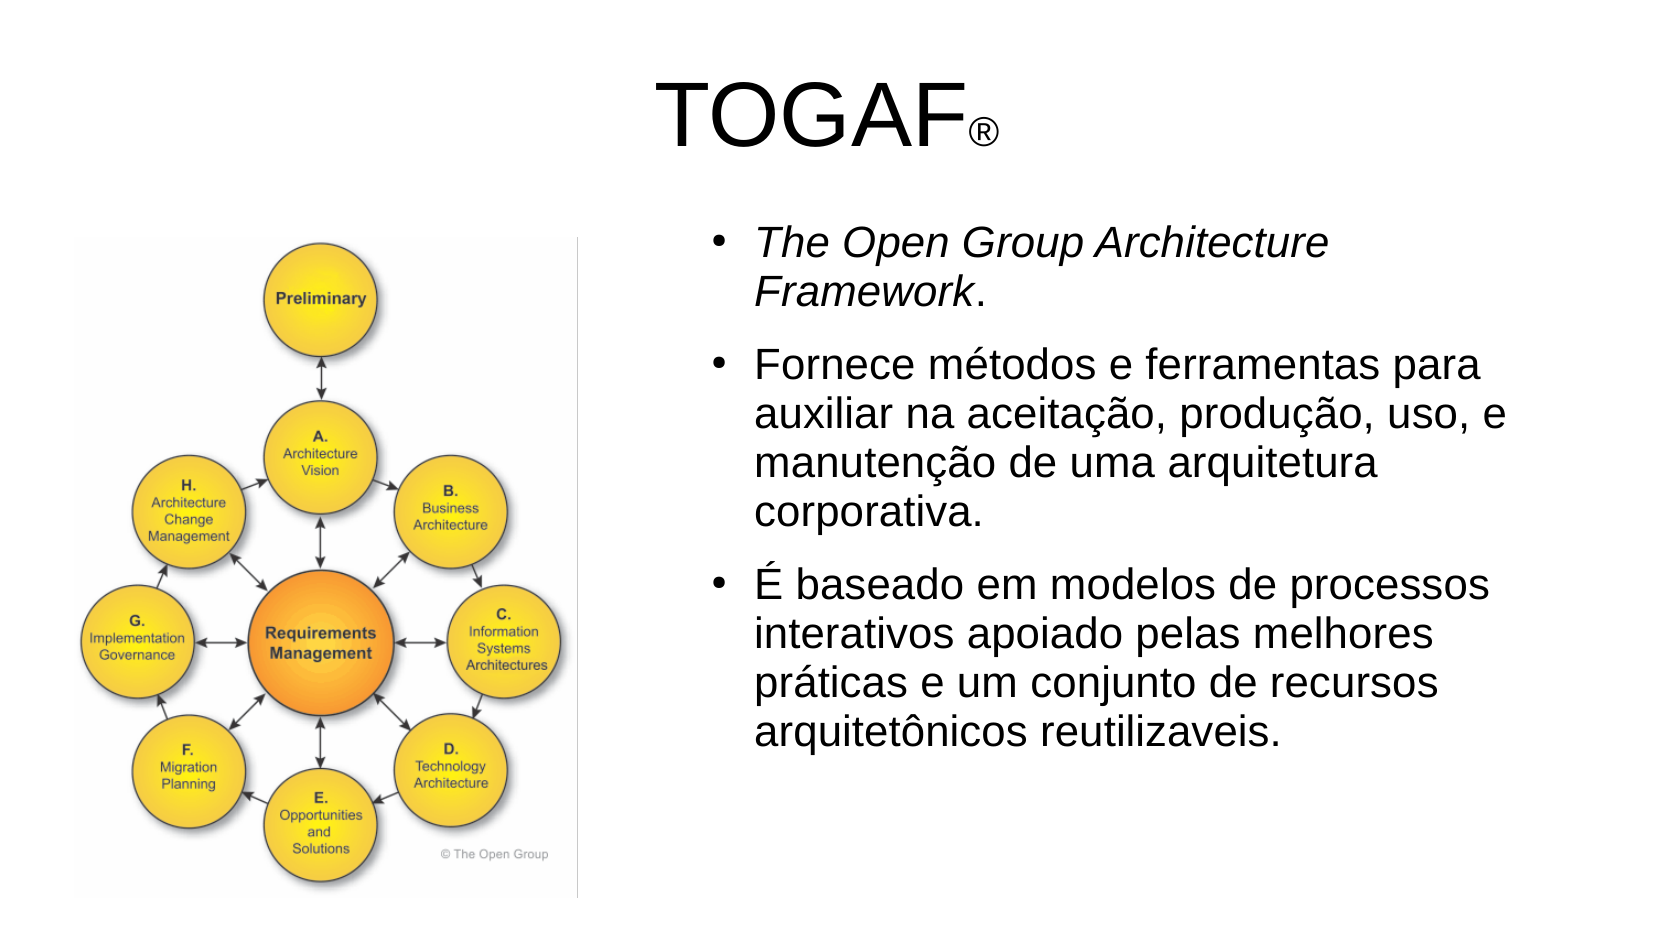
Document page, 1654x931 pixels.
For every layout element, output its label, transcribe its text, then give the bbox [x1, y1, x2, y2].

title TOGAF® [82, 37, 1571, 193]
picture [74, 237, 591, 898]
list The Open Group Architecture Framework. Fornece métodos e ferramentas para auxiliar na aceitação, produção, uso, e manutenção de uma arquitetura corporativa. É baseado em modelos de processos interativos apoiado pelas melhores práticas e um conjunto de recursos arquitetônicos reutilizaveis. [696, 217, 1571, 758]
